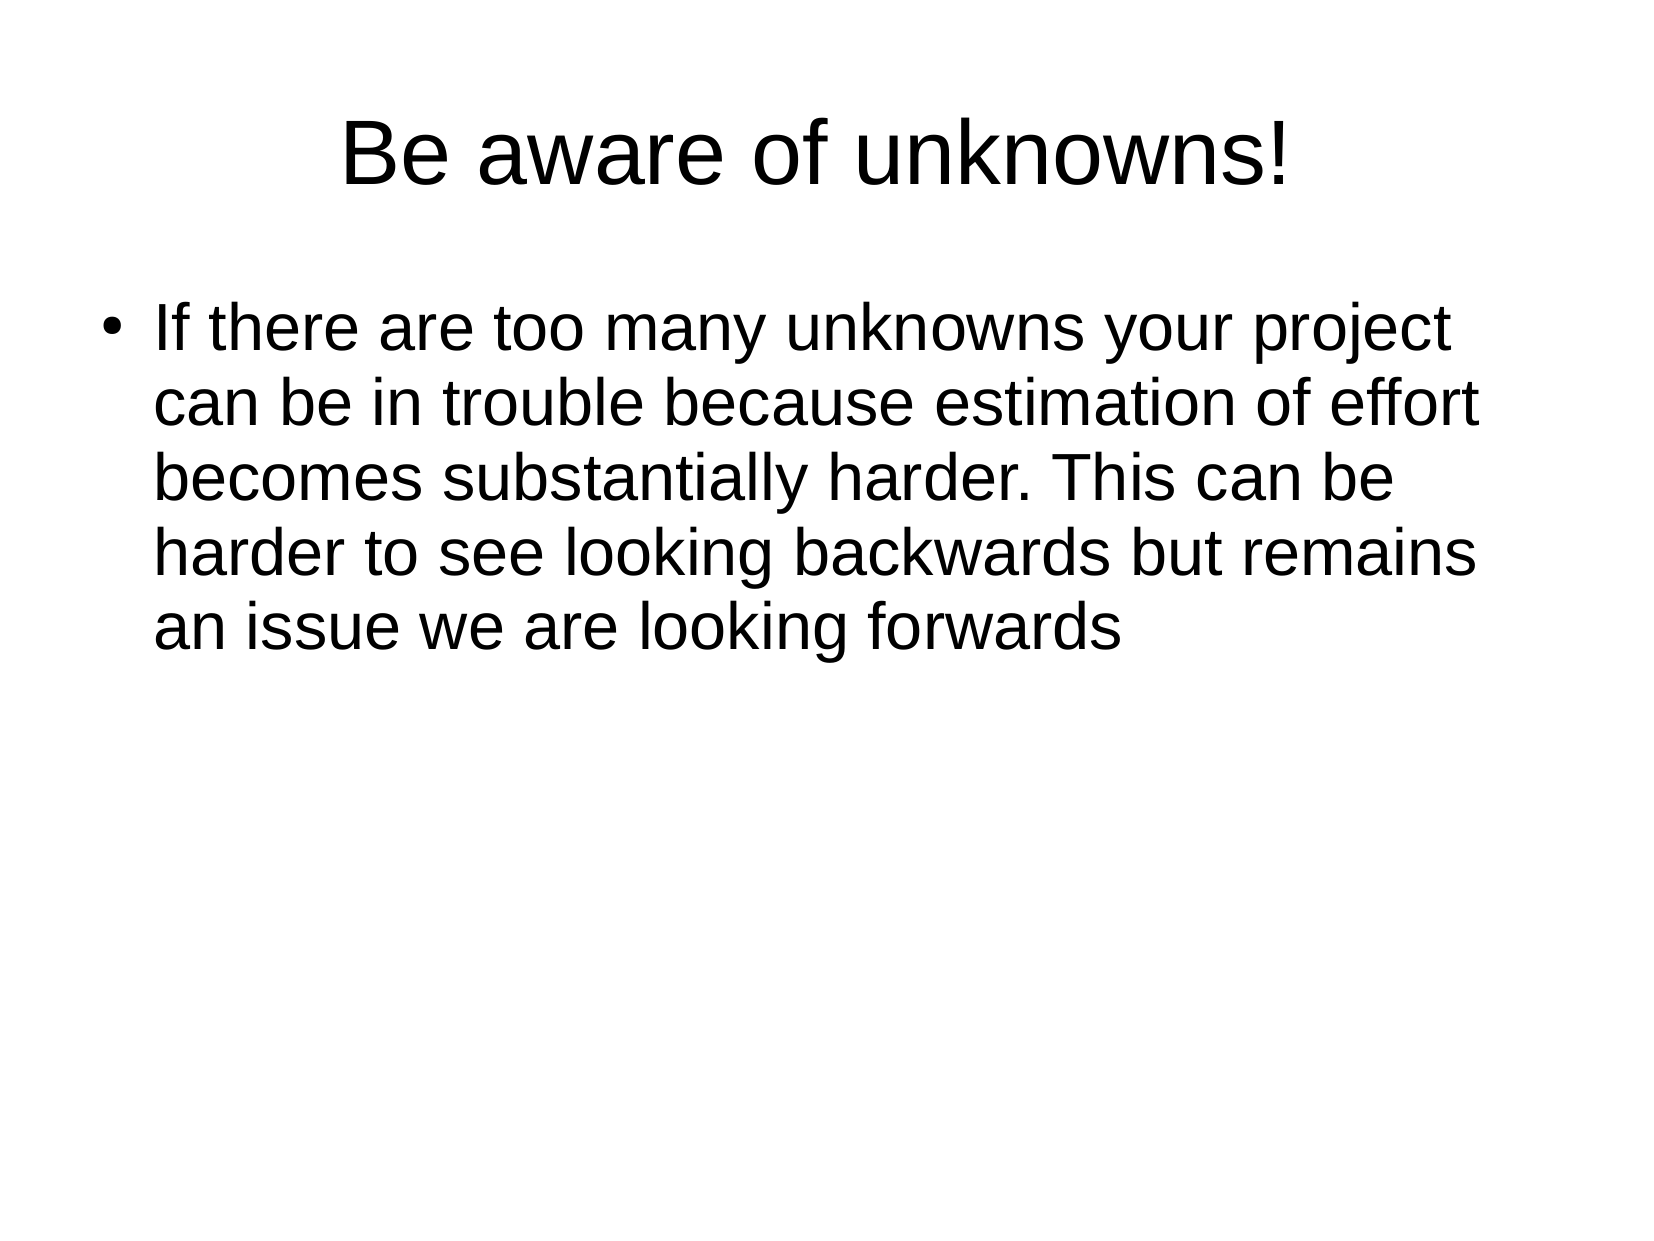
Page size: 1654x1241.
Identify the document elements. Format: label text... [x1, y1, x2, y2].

title Be aware of unknowns! [82, 49, 1571, 257]
list If there are too many unknowns your project can be in trouble because estimation of effort becomes substantially harder. This can be harder to see looking backwards but remains an issue we are looking forwards [82, 290, 1571, 1010]
